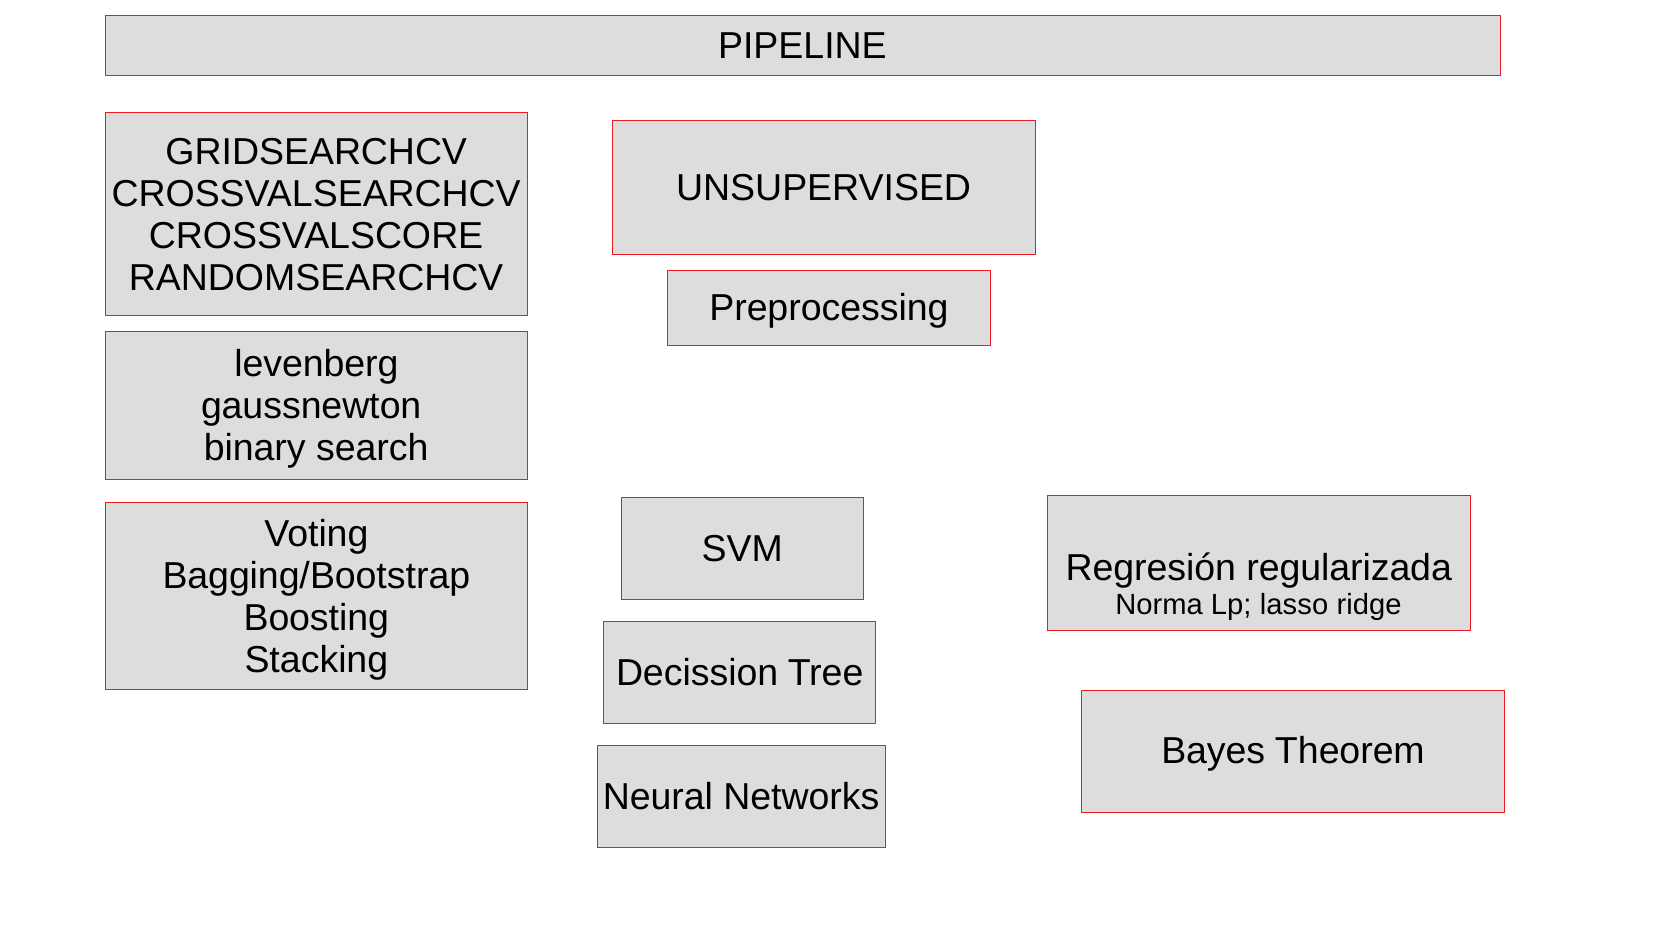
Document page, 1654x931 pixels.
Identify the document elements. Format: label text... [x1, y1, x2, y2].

text_box Neural Networks [597, 745, 886, 848]
text_box Preprocessing [667, 270, 991, 346]
text_box Bayes Theorem [1081, 690, 1505, 813]
text_box Voting Bagging/Bootstrap Boosting Stacking [105, 502, 528, 690]
text_box Decission Tree [603, 621, 876, 724]
text_box levenberg gaussnewton binary search [105, 331, 528, 480]
text_box SVM [621, 497, 864, 600]
text_box UNSUPERVISED [612, 120, 1036, 255]
text_box PIPELINE [105, 15, 1501, 76]
text_box Regresión regularizada Norma Lp; lasso ridge [1047, 495, 1471, 631]
text_box GRIDSEARCHCV CROSSVALSEARCHCV CROSSVALSCORE RANDOMSEARCHCV [105, 112, 528, 316]
